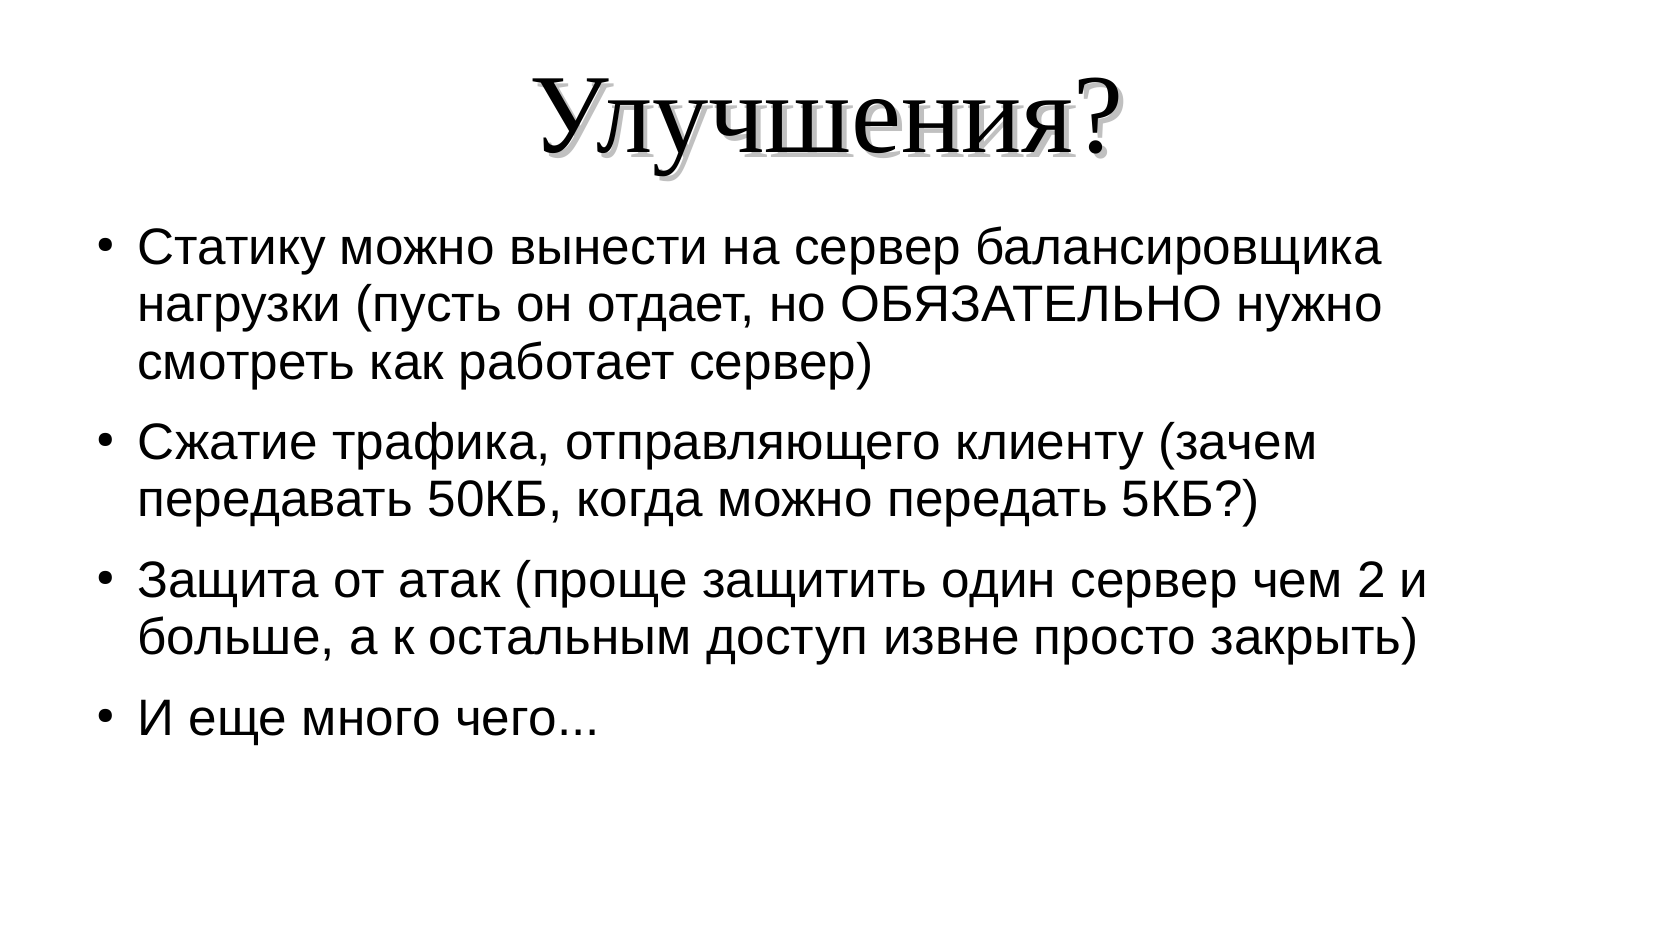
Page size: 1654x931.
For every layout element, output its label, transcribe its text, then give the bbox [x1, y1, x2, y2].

title Улучшения? [82, 37, 1571, 193]
list Статику можно вынести на сервер балансировщика нагрузки (пусть он отдает, но ОБЯЗАТЕЛЬНО нужно смотреть как работает сервер) Сжатие трафика, отправляющего клиенту (зачем передавать 50КБ, когда можно передать 5КБ?) Защита от атак (проще защитить один сервер чем 2 и больше, а к остальным доступ извне просто закрыть) И еще много чего... [82, 217, 1571, 758]
